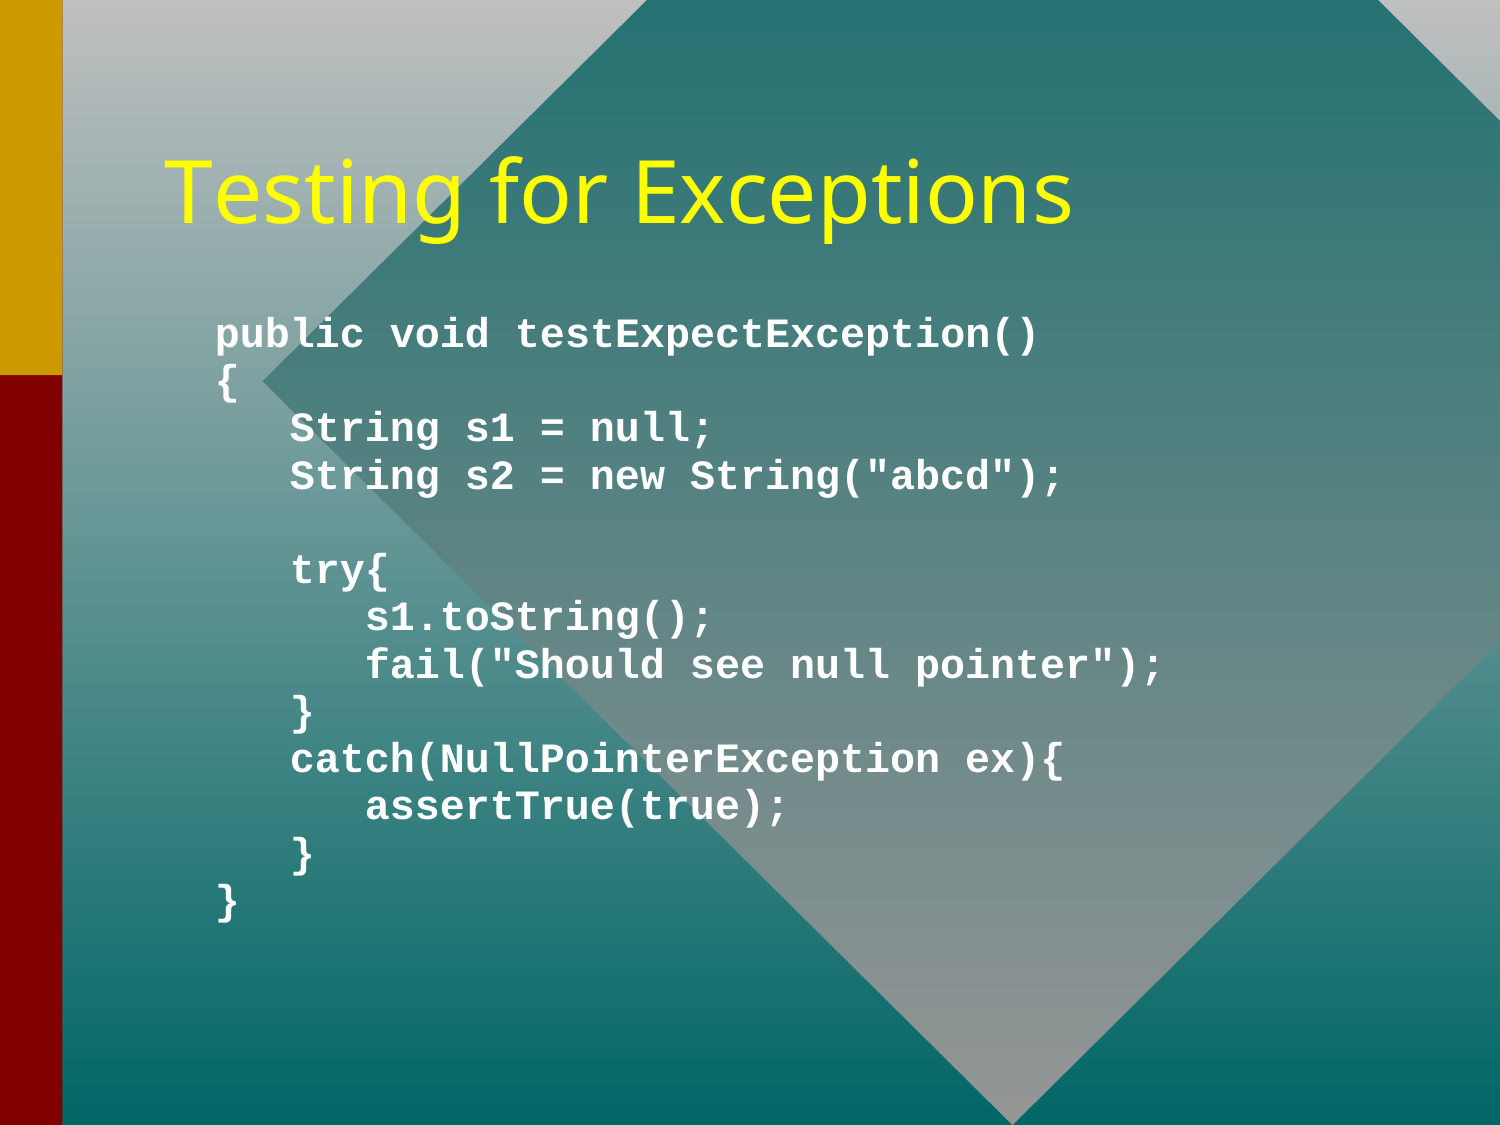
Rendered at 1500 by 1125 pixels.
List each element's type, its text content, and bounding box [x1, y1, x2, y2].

title Testing for Exceptions [150, 99, 1351, 262]
list public void testExpectException() { String s1 = null; String s2 = new String("abcd"); try{ s1.toString(); fail("Should see null pointer"); } catch(NullPointerException ex){ assertTrue(true); } } [149, 262, 1388, 976]
